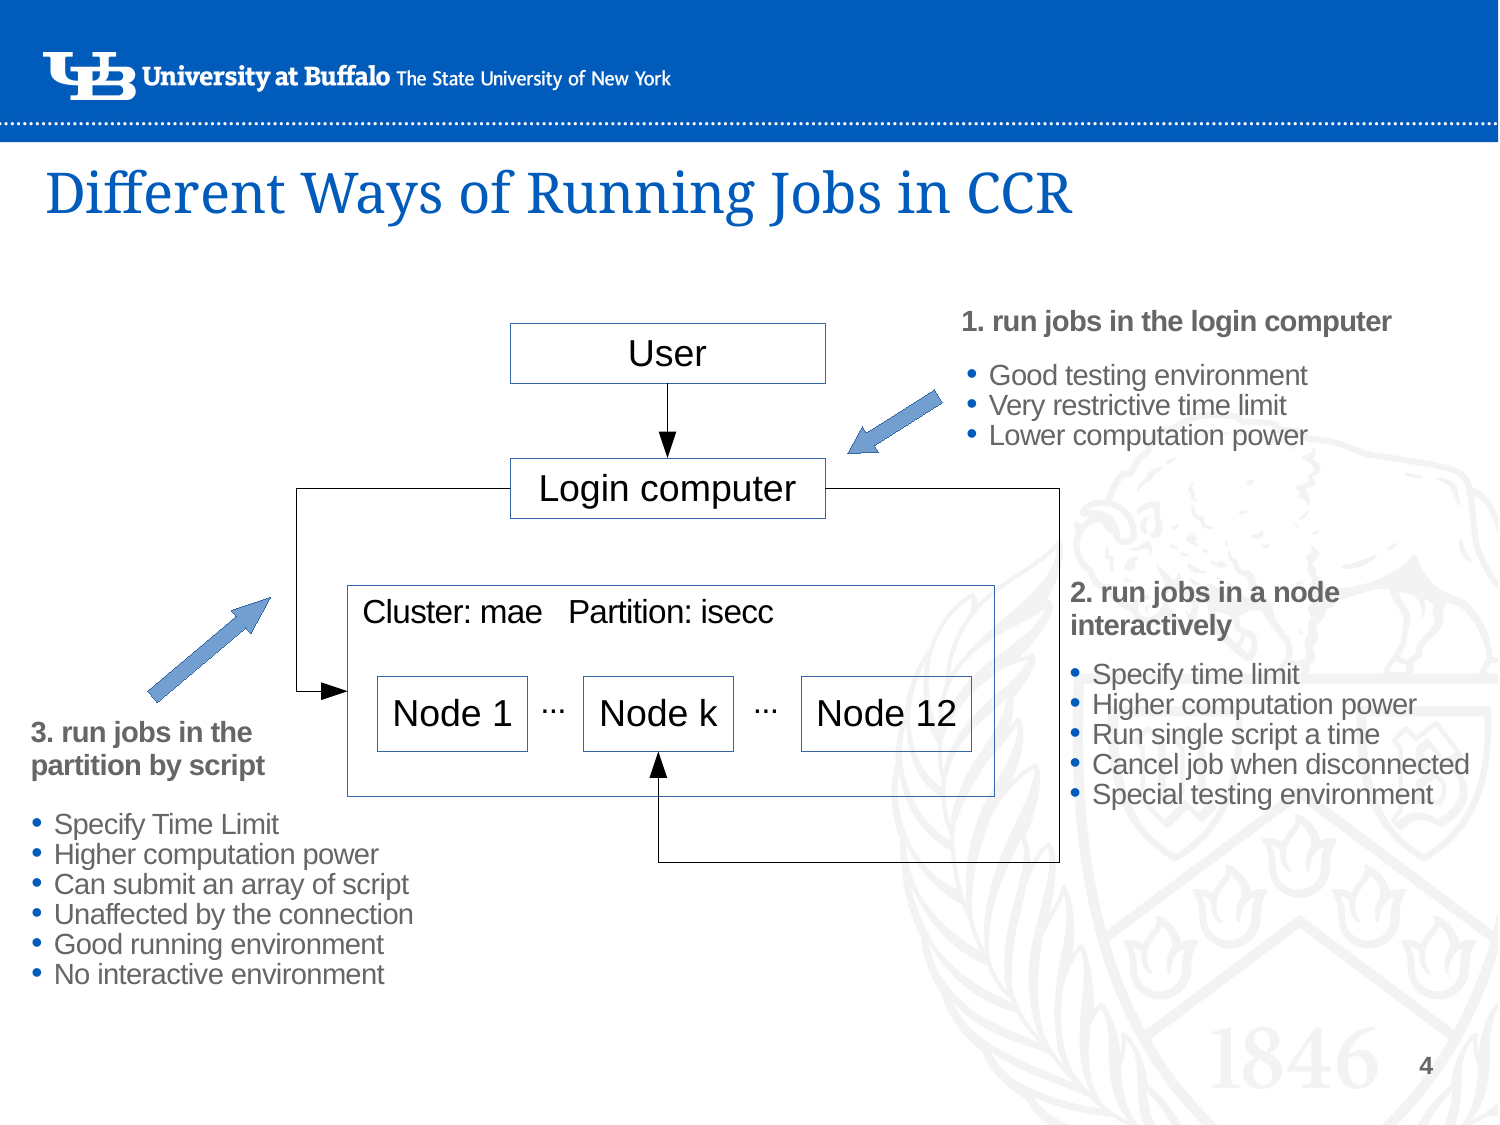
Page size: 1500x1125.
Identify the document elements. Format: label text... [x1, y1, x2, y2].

text_box Node 1 [377, 676, 528, 752]
picture [0, 0, 1499, 1125]
text_box [847, 389, 936, 454]
text_box User [510, 323, 826, 384]
picture [297, 489, 1058, 862]
text_box 1. run jobs in the login computer [946, 297, 1483, 354]
list Specify Time Limit Higher computation power Can submit an array of script Unaffected by the connection Good running environment No interactive environment [1, 809, 466, 1014]
text_box 3. run jobs in the partition by script [15, 708, 286, 790]
title Different Ways of Running Jobs in CCR [30, 153, 1387, 233]
text_box [147, 597, 271, 703]
list Specify time limit Higher computation power Run single script a time Cancel job when disconnected Special testing environment [1039, 658, 1500, 879]
text_box ... [525, 676, 601, 737]
list Good testing environment Very restrictive time limit Lower computation power [936, 359, 1468, 465]
text_box ... [738, 676, 801, 737]
text_box Node 12 [801, 676, 972, 752]
text_box Node k [583, 676, 734, 752]
text_box Cluster: mae Partition: isecc [347, 585, 990, 646]
text_box Login computer [510, 458, 826, 519]
text_box [347, 585, 995, 797]
text_box 2. run jobs in a node interactively [1055, 568, 1371, 649]
